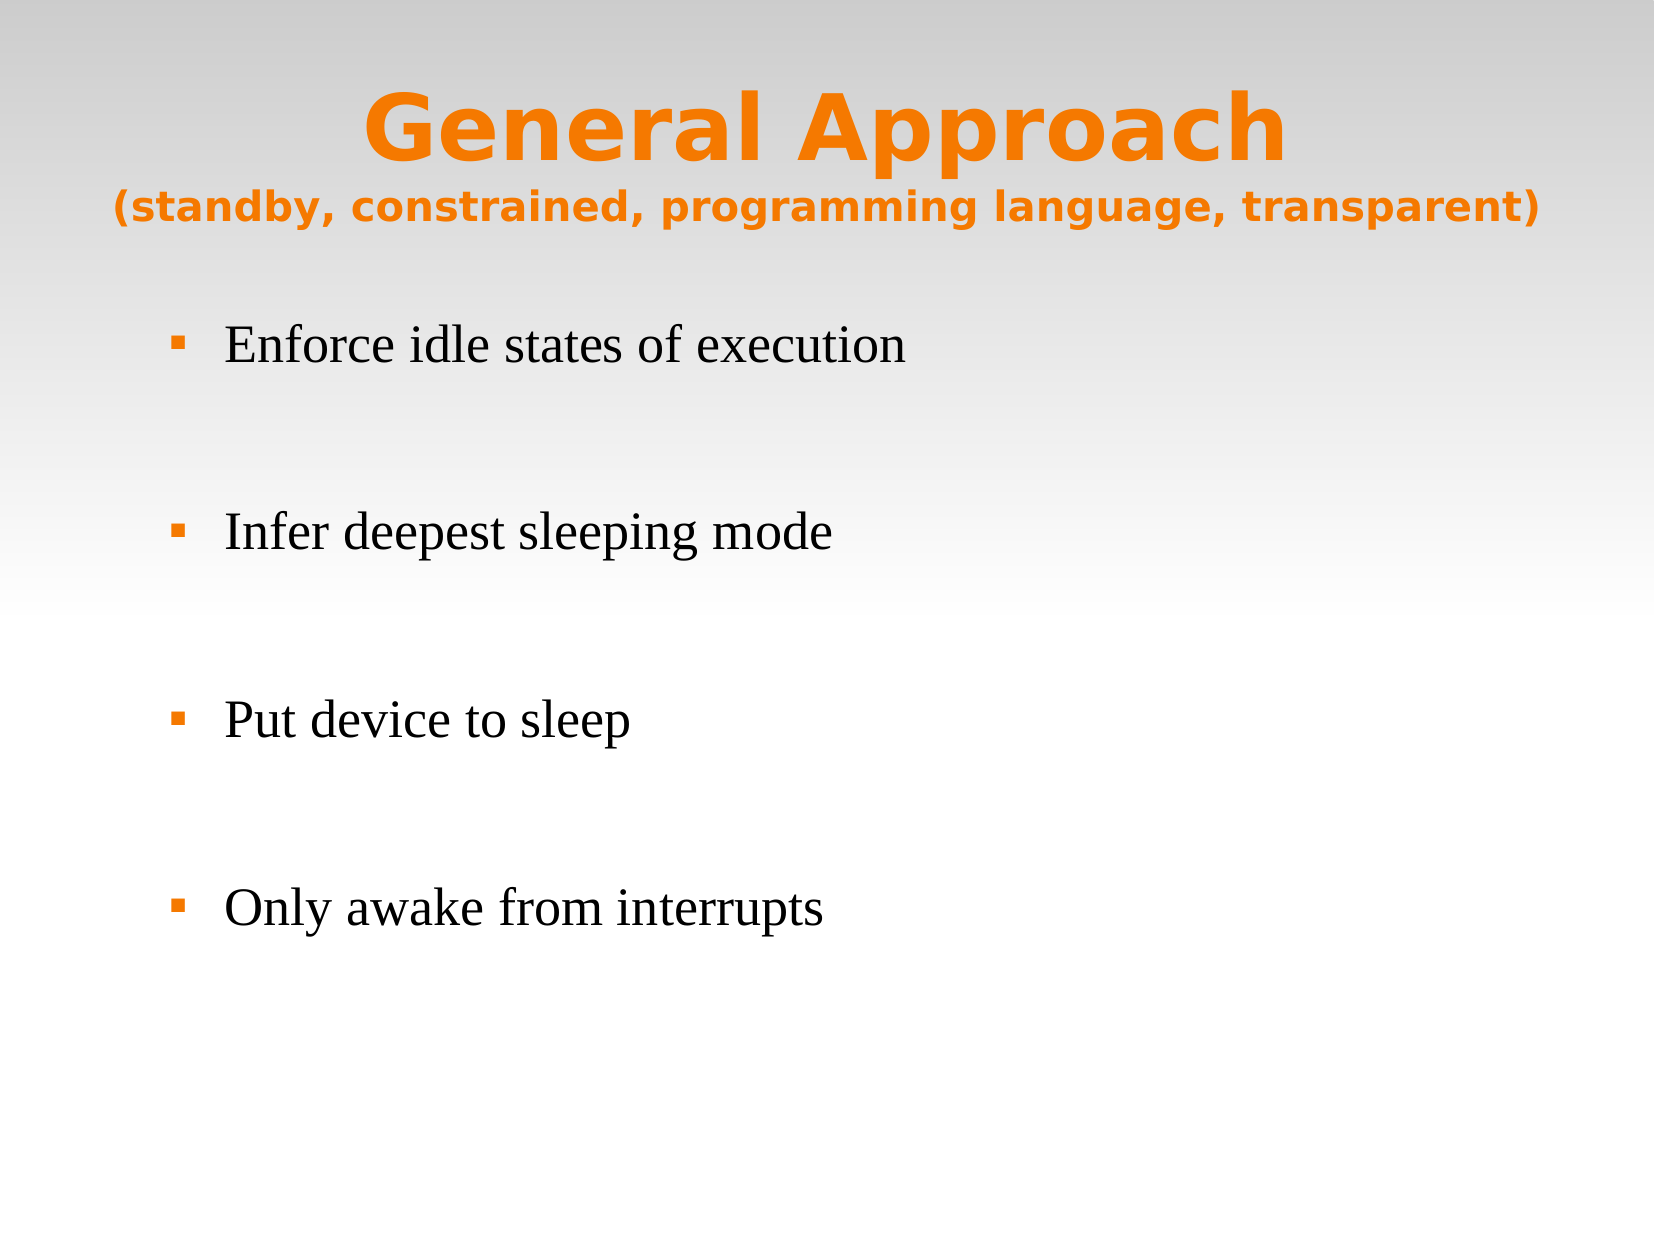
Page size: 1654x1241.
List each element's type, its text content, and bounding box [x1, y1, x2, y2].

title General Approach (standby, constrained, programming language, transparent) [82, 49, 1571, 257]
list Enforce idle states of execution Infer deepest sleeping mode Put device to sleep Only awake from interrupts [82, 313, 1538, 1170]
